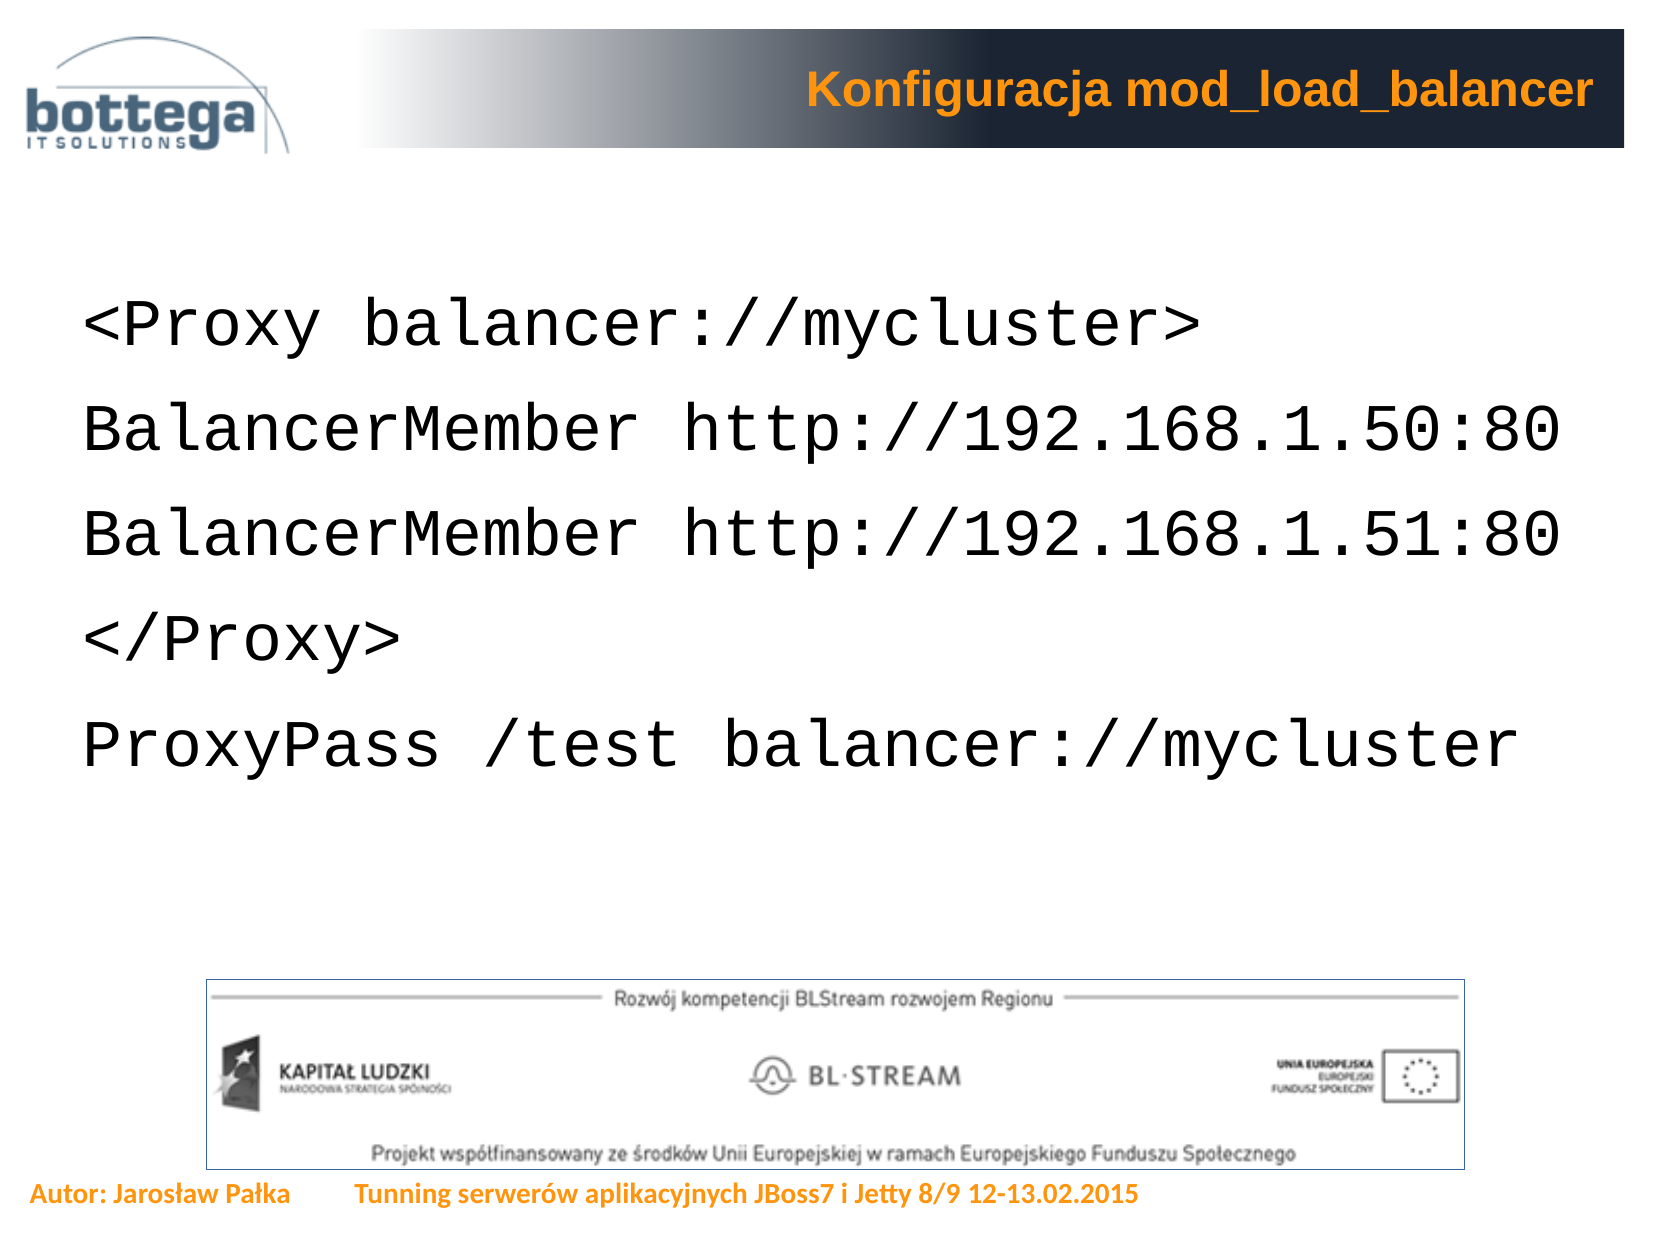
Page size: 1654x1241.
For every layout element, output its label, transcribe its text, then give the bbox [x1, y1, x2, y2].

list <Proxy balancer://mycluster> BalancerMember http://192.168.1.50:80 BalancerMember http://192.168.1.51:80 </Proxy> ProxyPass /test balancer://mycluster [82, 290, 1571, 1010]
title Konfiguracja mod_load_balancer [354, 29, 1625, 148]
picture [207, 1010, 1464, 1169]
picture [17, 29, 296, 160]
